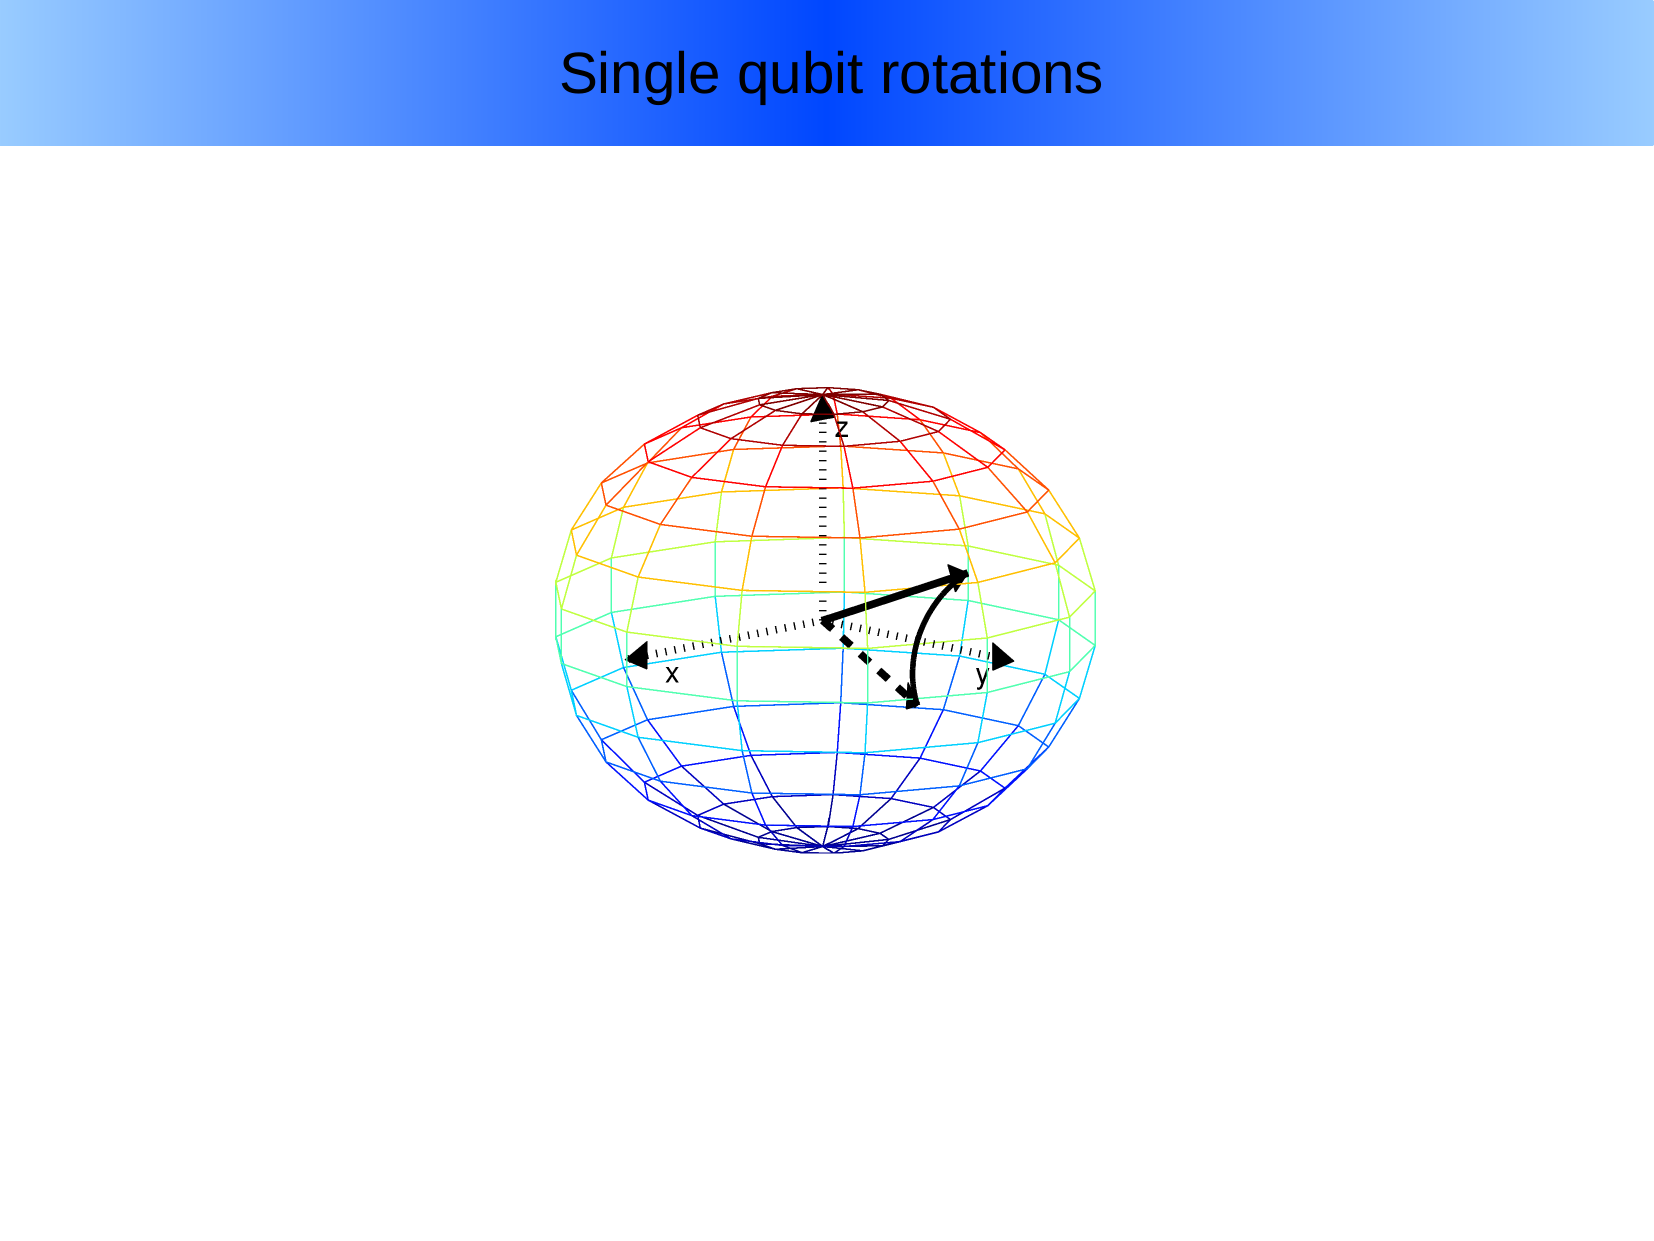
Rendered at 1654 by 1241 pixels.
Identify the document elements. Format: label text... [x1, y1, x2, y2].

picture [555, 380, 1102, 856]
text_box Single qubit rotations [544, 33, 1120, 121]
text_box [0, 0, 1654, 146]
